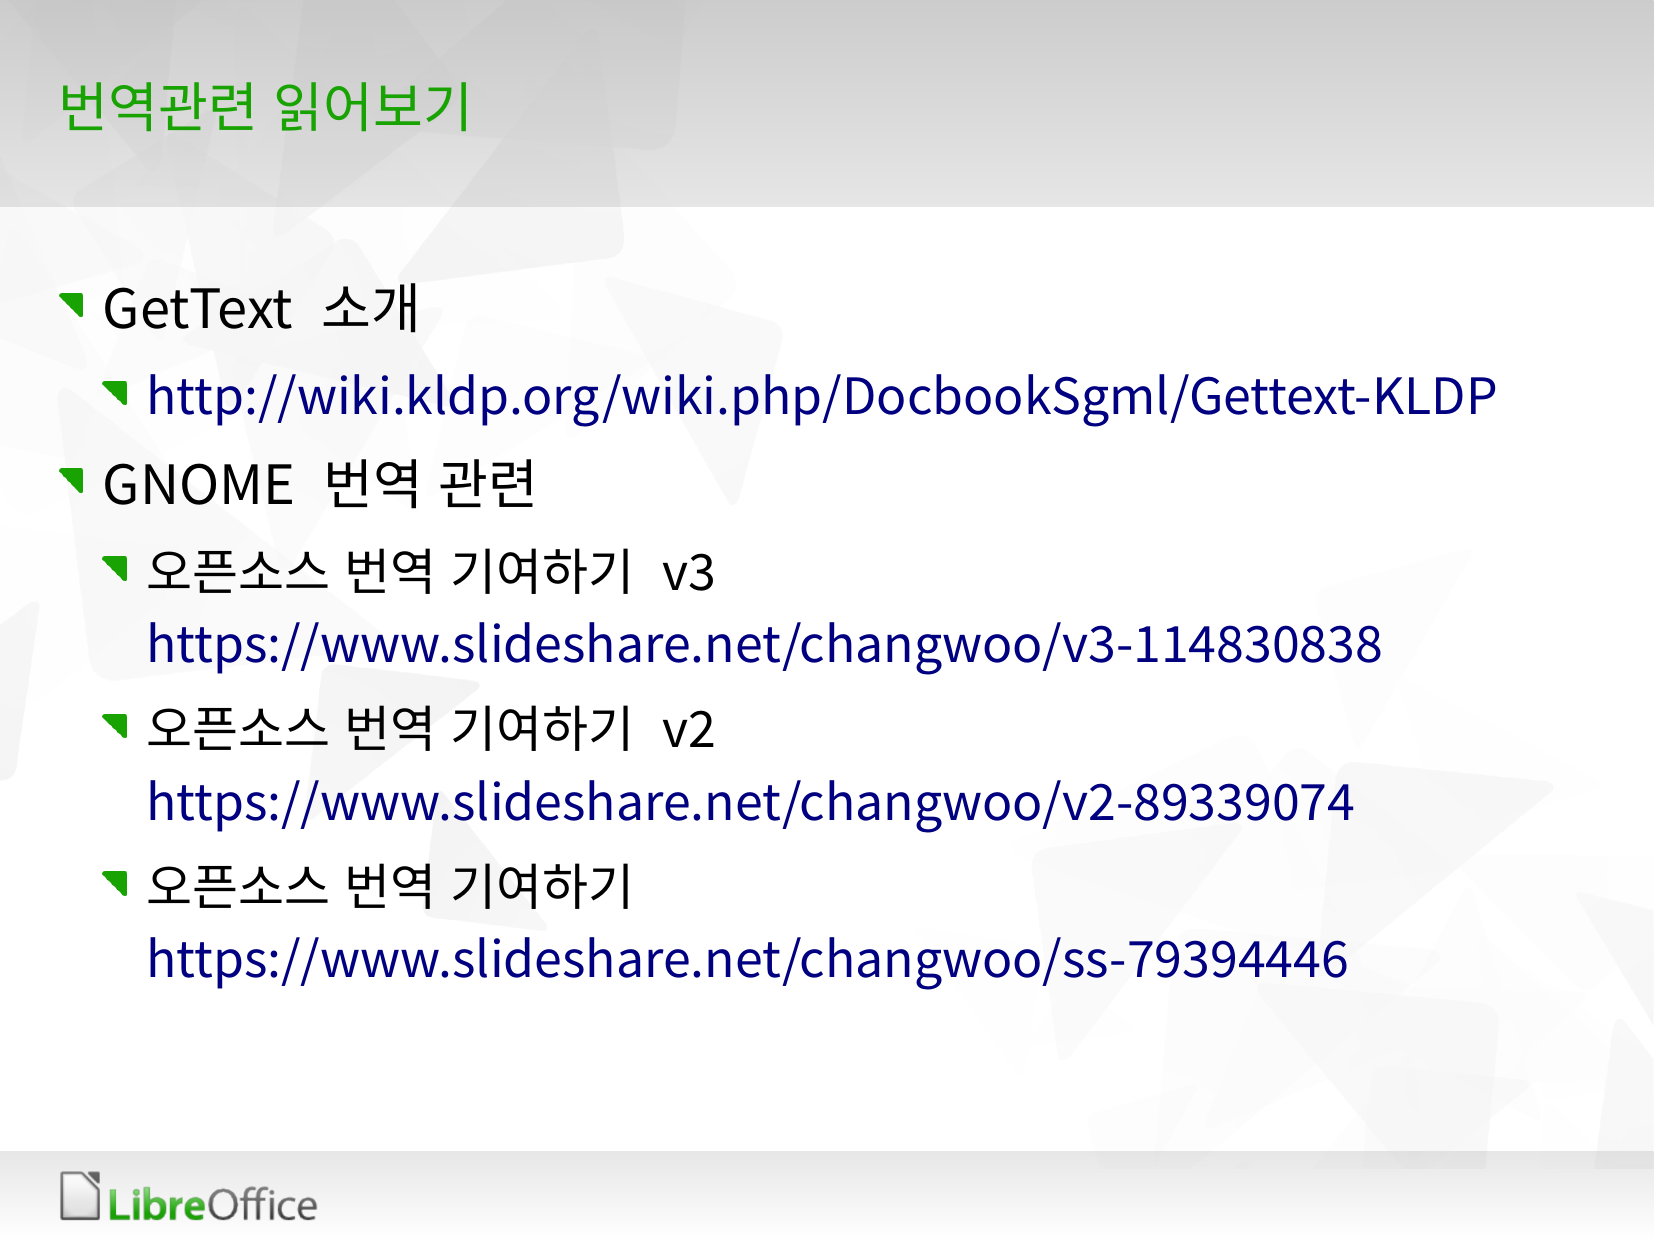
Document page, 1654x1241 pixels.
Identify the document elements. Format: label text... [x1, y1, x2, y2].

picture [41, 1152, 337, 1240]
picture [915, 548, 1654, 1169]
list GetText 소개 http://wiki.kldp.org/wiki.php/DocbookSgml/Gettext-KLDP GNOME 번역 관련 오픈소스 번역 기여하기 v3 https://www.slideshare.net/changwoo/v3-114830838 오픈소스 번역 기여하기 v2 https://www.slideshare.net/changwoo/v2-89339074 오픈소스 번역 기여하기 https://www.slideshare.net/changwoo/ss-79394446 [59, 265, 1595, 993]
title 번역관련 읽어보기 [59, 29, 1595, 178]
picture [0, 0, 783, 931]
